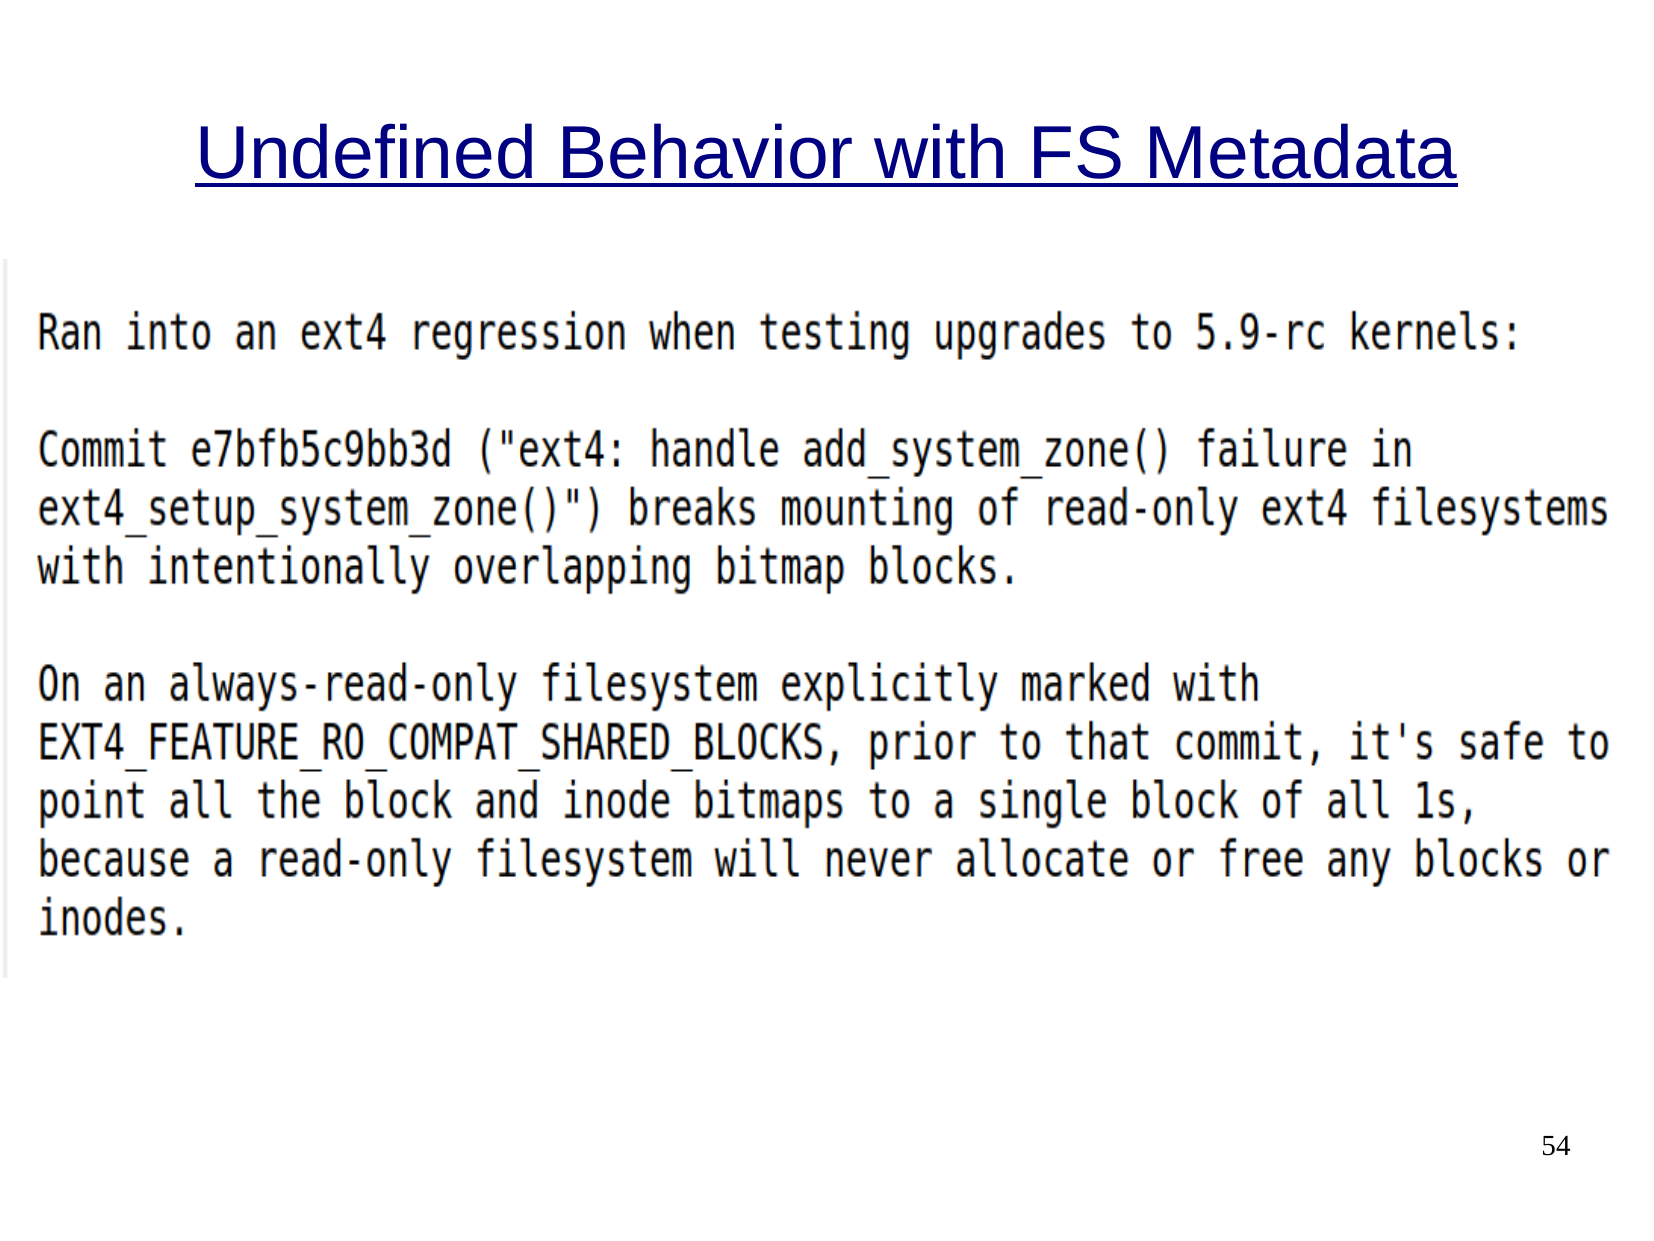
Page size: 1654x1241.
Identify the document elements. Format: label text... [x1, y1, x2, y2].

title Undefined Behavior with FS Metadata [82, 49, 1571, 257]
picture [3, 259, 1654, 978]
